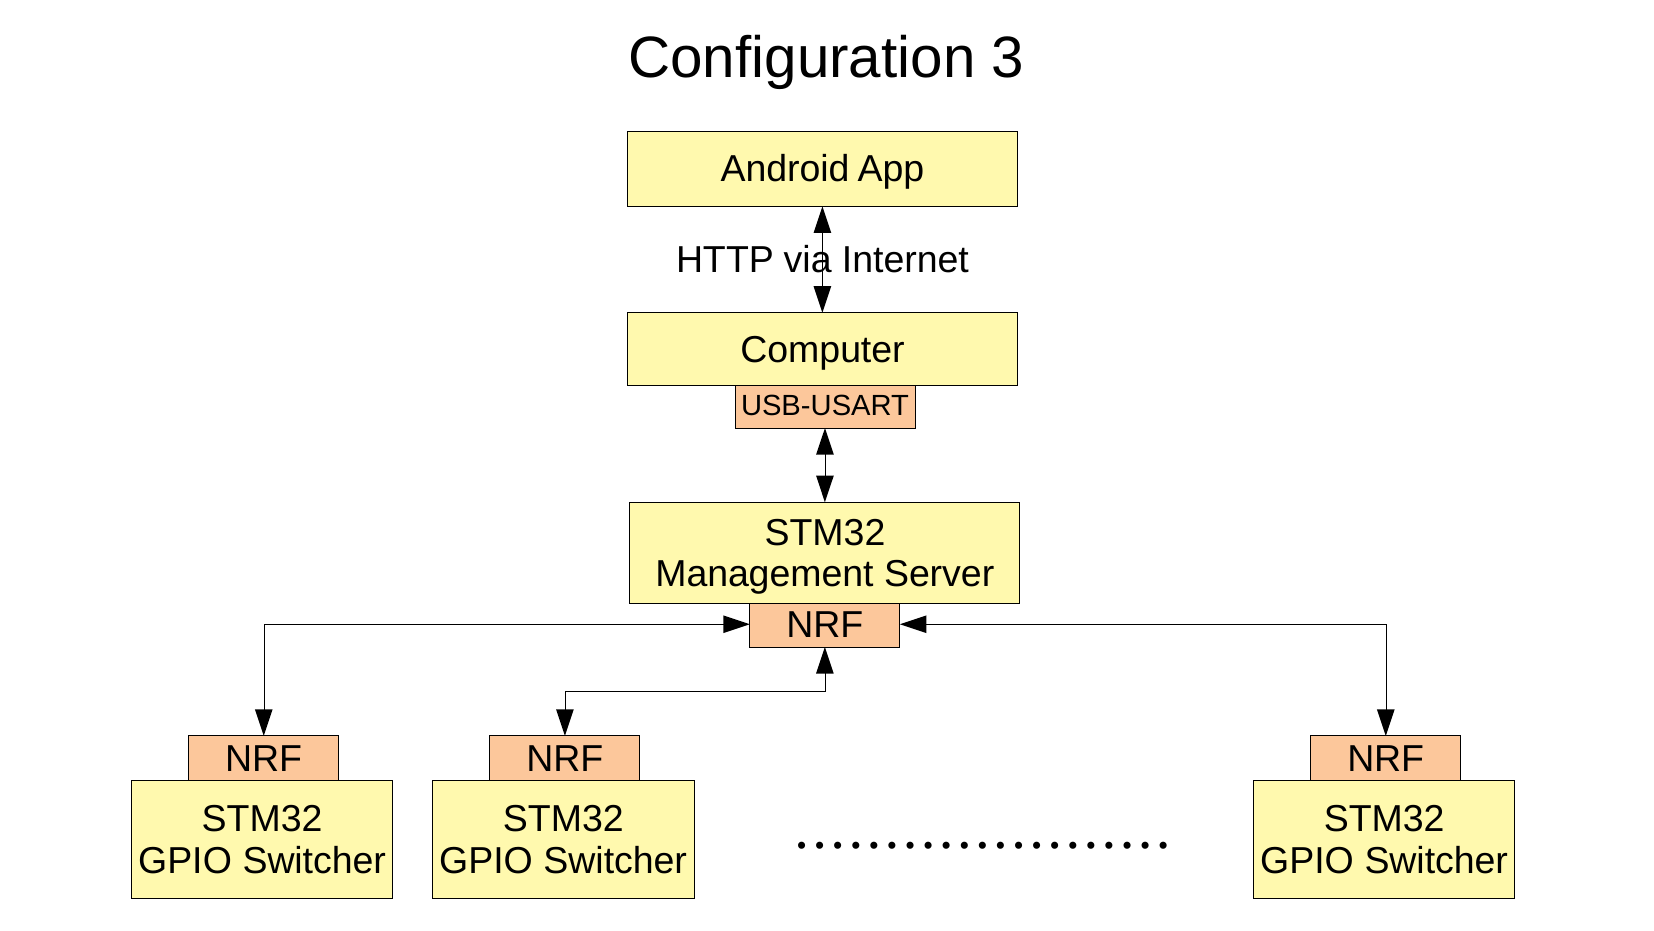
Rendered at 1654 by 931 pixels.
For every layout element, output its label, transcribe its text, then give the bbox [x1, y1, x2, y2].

text_box STM32 Management Server [629, 502, 1020, 604]
text_box STM32 GPIO Switcher [131, 780, 393, 899]
text_box Computer [627, 312, 1018, 386]
text_box NRF [489, 735, 640, 780]
text_box STM32 GPIO Switcher [432, 780, 695, 899]
text_box USB-USART [735, 386, 916, 429]
text_box Android App [627, 131, 1018, 207]
text_box STM32 GPIO Switcher [1253, 780, 1515, 899]
text_box ………………… [735, 791, 1231, 870]
text_box NRF [749, 604, 900, 648]
text_box Configuration 3 [0, 17, 1654, 98]
text_box NRF [1310, 735, 1461, 780]
text_box NRF [188, 735, 339, 780]
